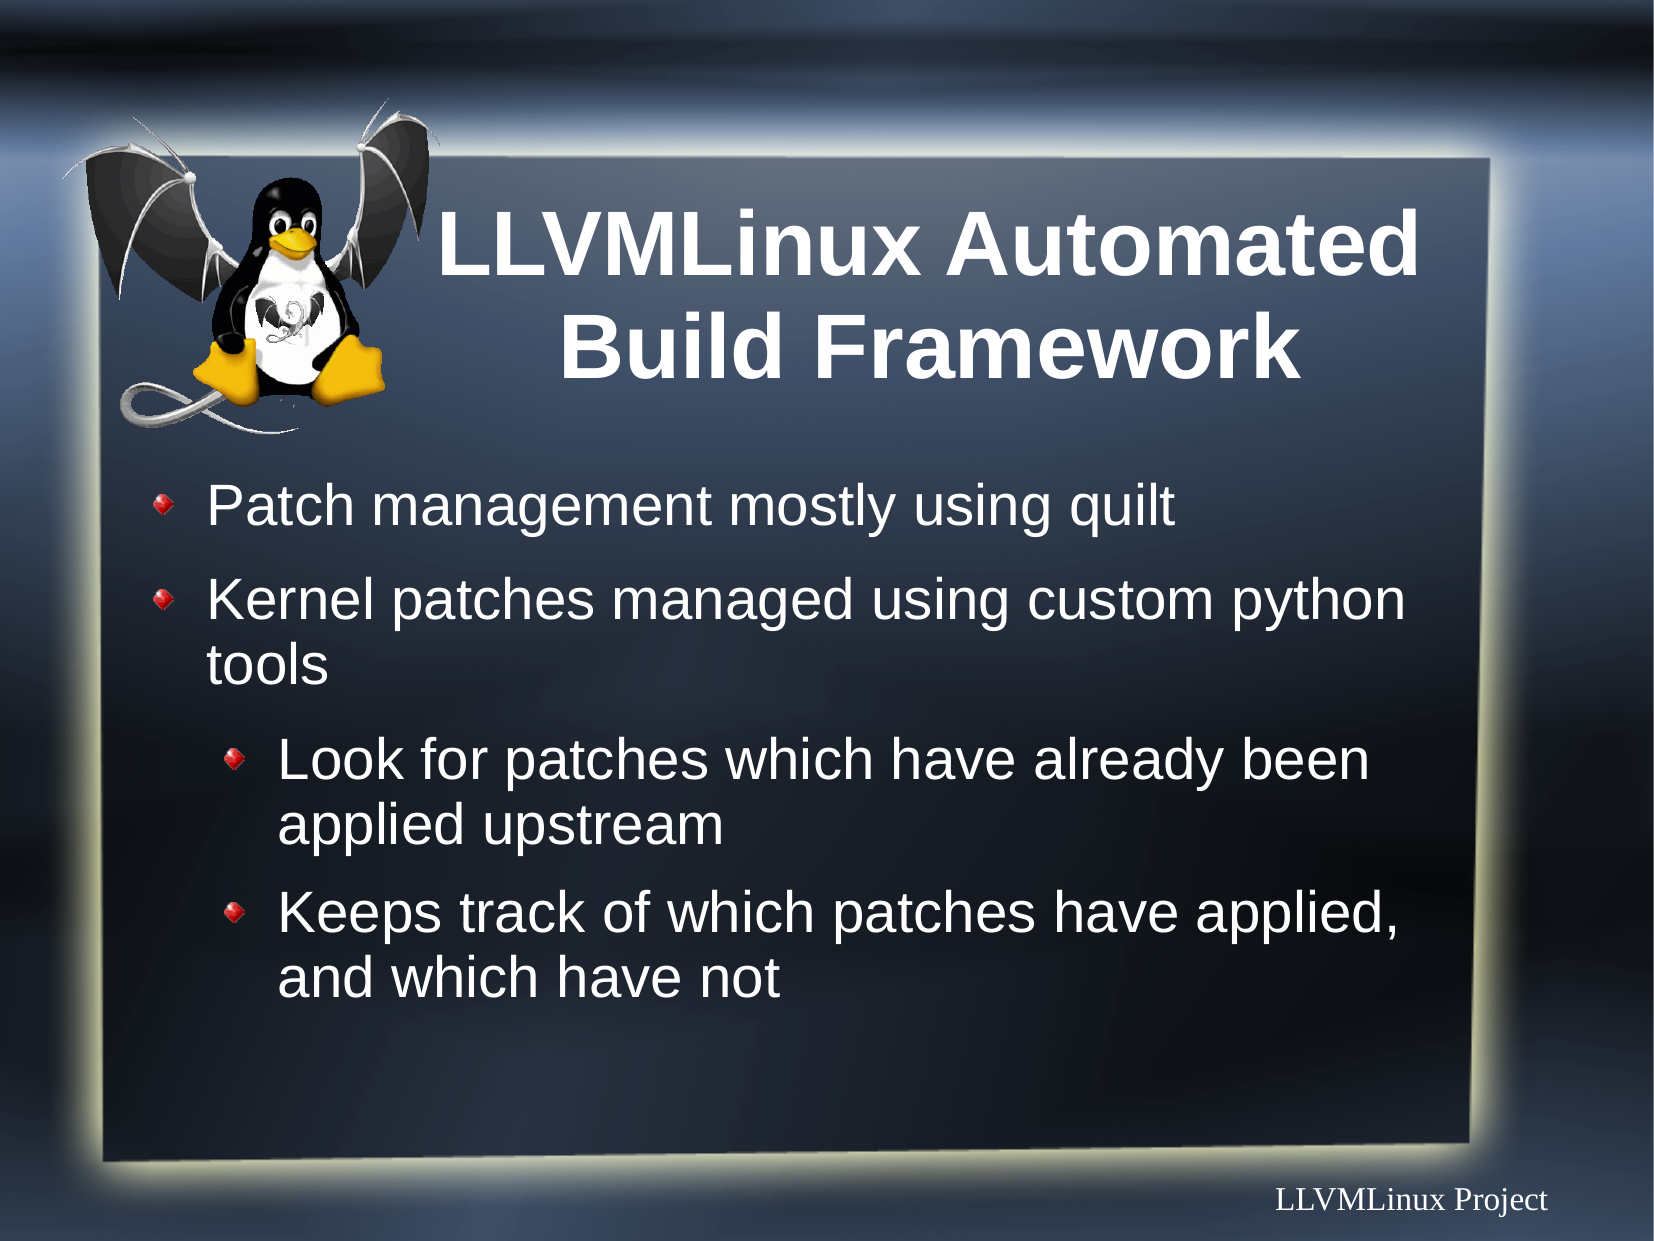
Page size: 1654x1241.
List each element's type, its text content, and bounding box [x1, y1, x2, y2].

picture [0, 0, 1654, 1241]
list Patch management mostly using quilt Kernel patches managed using custom python tools Look for patches which have already been applied upstream Keeps track of which patches have applied, and which have not [135, 472, 1447, 1163]
title LLVMLinux Automated Build Framework [443, 177, 1477, 414]
